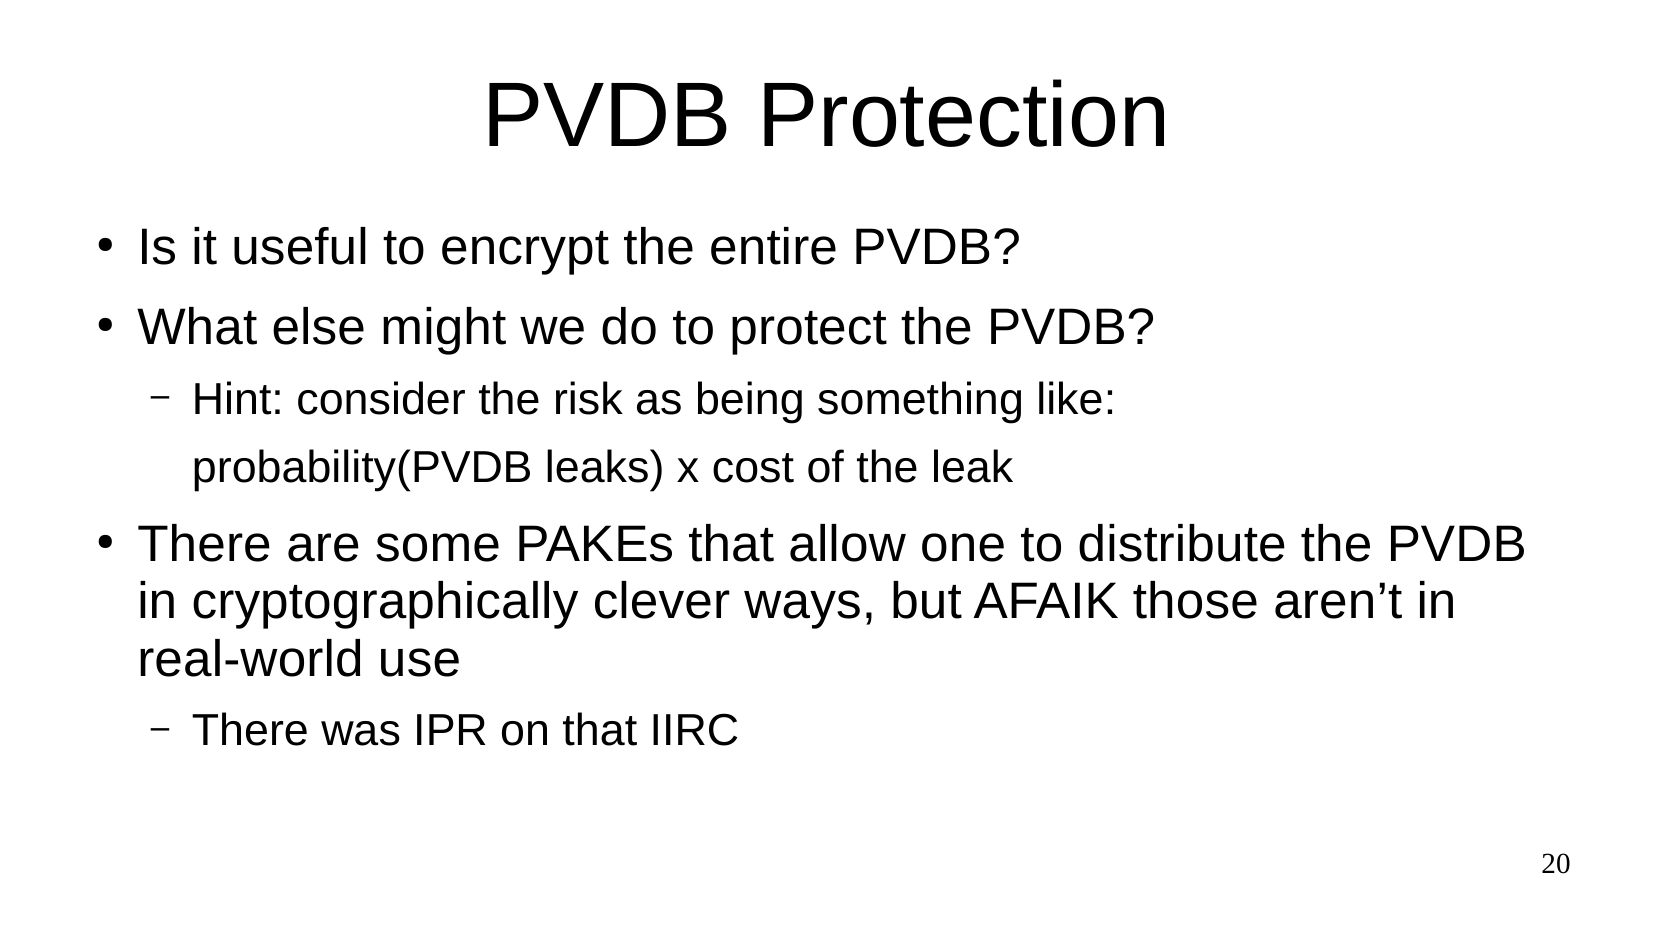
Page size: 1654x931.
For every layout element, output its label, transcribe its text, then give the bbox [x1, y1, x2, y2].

title PVDB Protection [82, 37, 1571, 193]
list Is it useful to encrypt the entire PVDB? What else might we do to protect the PVDB? Hint: consider the risk as being something like: probability(PVDB leaks) x cost of the leak There are some PAKEs that allow one to distribute the PVDB in cryptographically clever ways, but AFAIK those aren’t in real-world use There was IPR on that IIRC [82, 217, 1571, 758]
